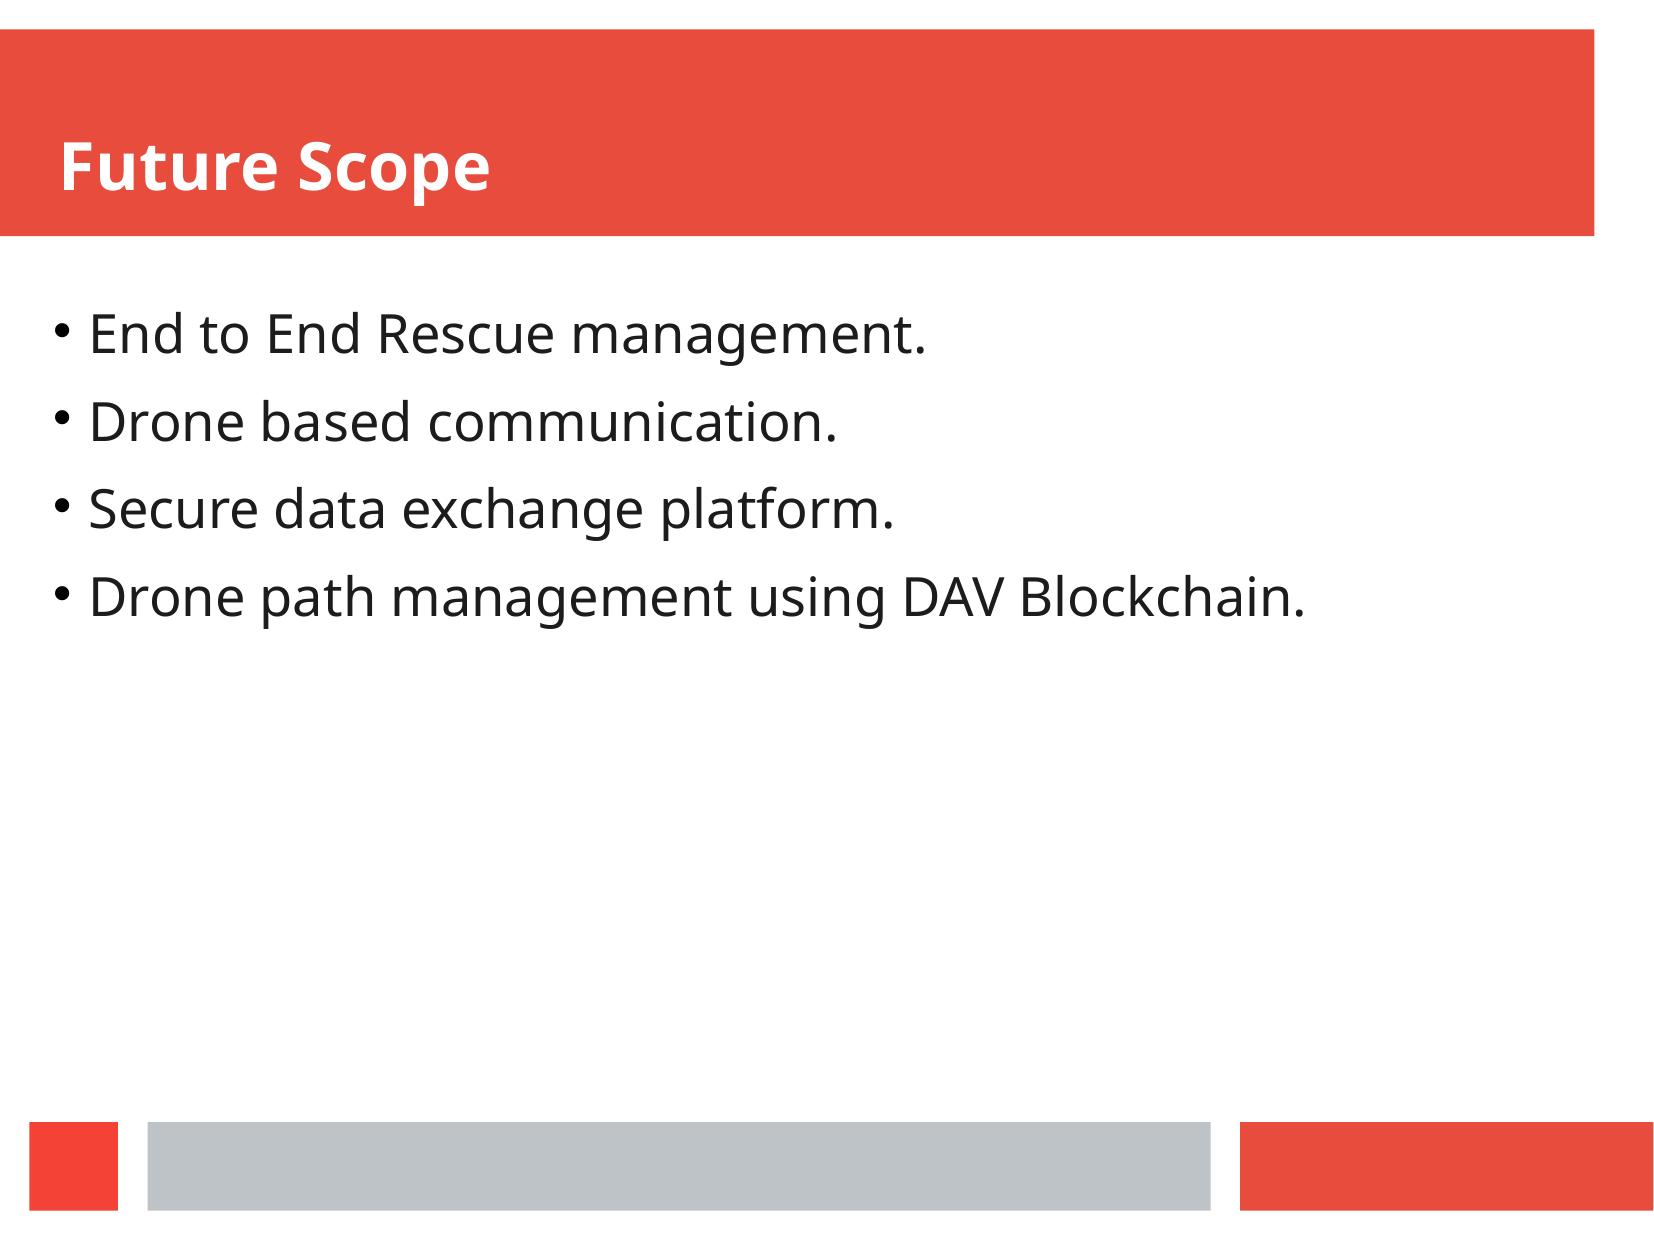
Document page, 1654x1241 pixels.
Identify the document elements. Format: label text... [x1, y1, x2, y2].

list End to End Rescue management. Drone based communication. Secure data exchange platform. Drone path management using DAV Blockchain. [53, 301, 1560, 1070]
title Future Scope [59, 59, 1595, 207]
